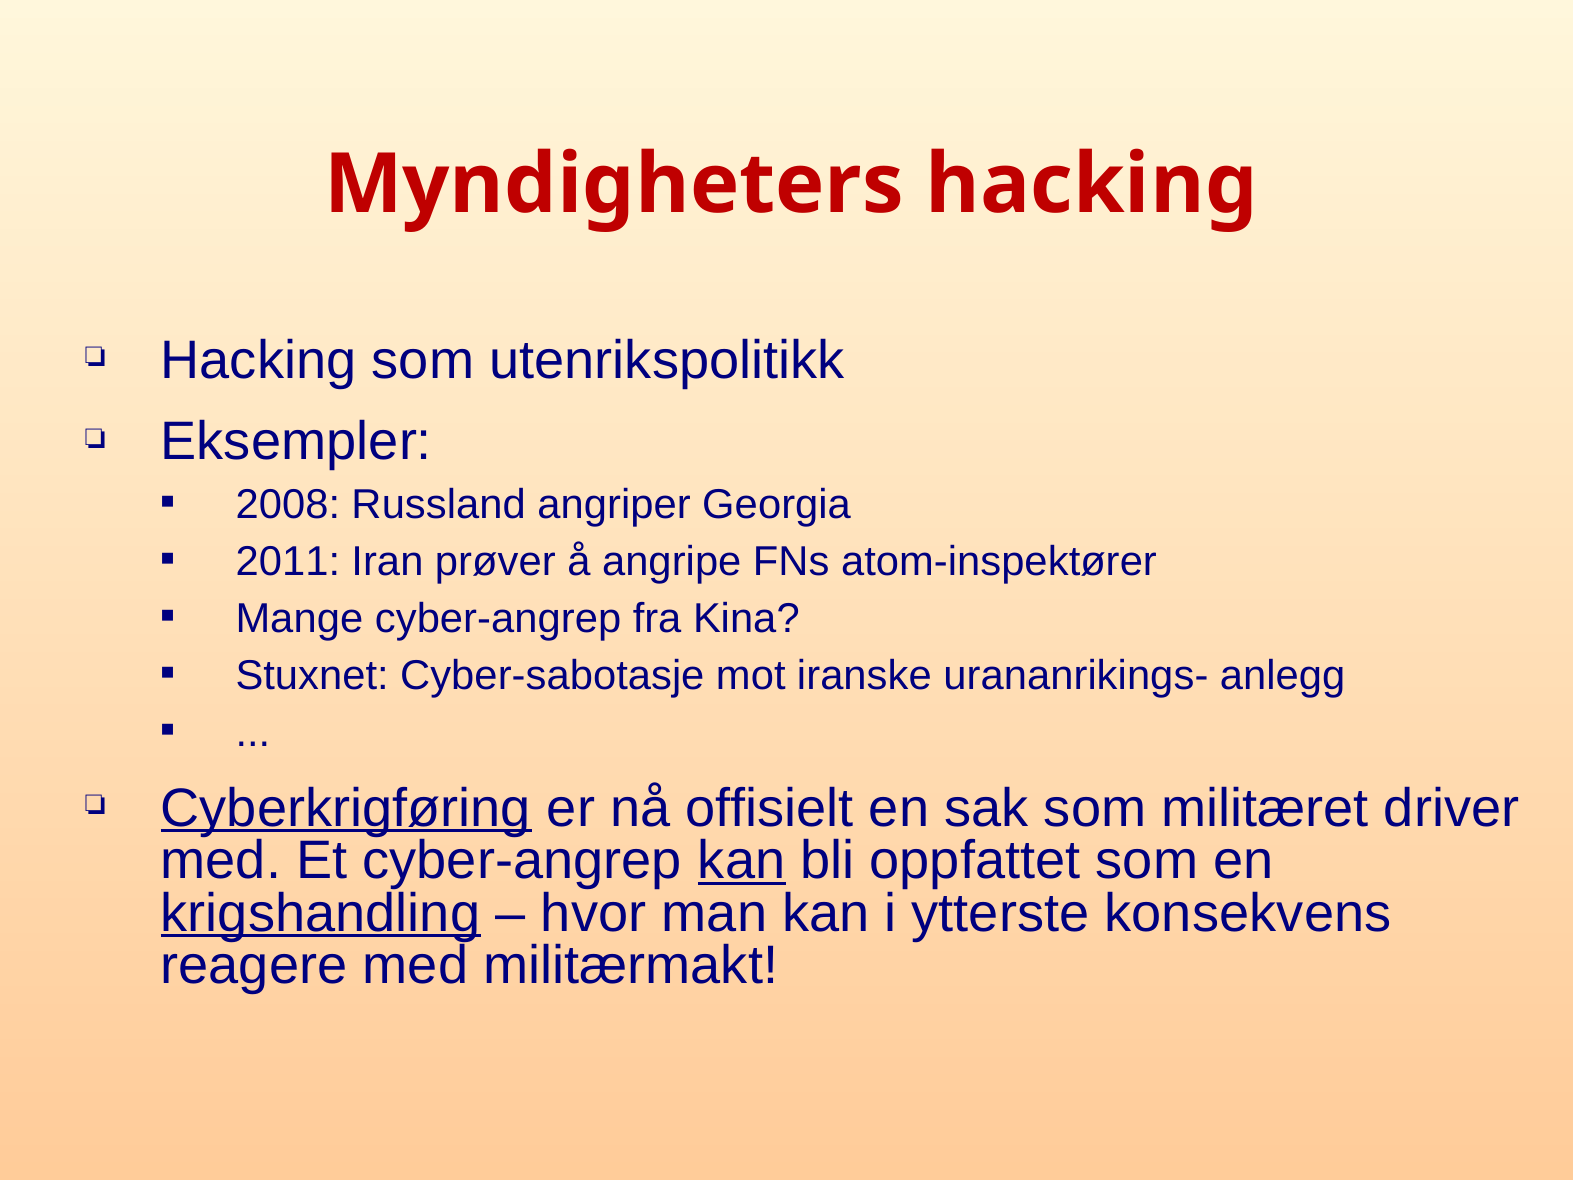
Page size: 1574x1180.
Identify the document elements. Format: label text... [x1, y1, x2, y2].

list Hacking som utenrikspolitikk Eksempler: 2008: Russland angriper Georgia 2011: Iran prøver å angripe FNs atom-inspektører Mange cyber-angrep fra Kina? Stuxnet: Cyber-sabotasje mot iranske urananrikings- anlegg ... Cyberkrigføring er nå offisielt en sak som militæret driver med. Et cyber-angrep kan bli oppfattet som en krigshandling – hvor man kan i ytterste konsekvens reagere med militærmakt! [85, 336, 1539, 1170]
title Myndigheters hacking [39, 54, 1543, 309]
